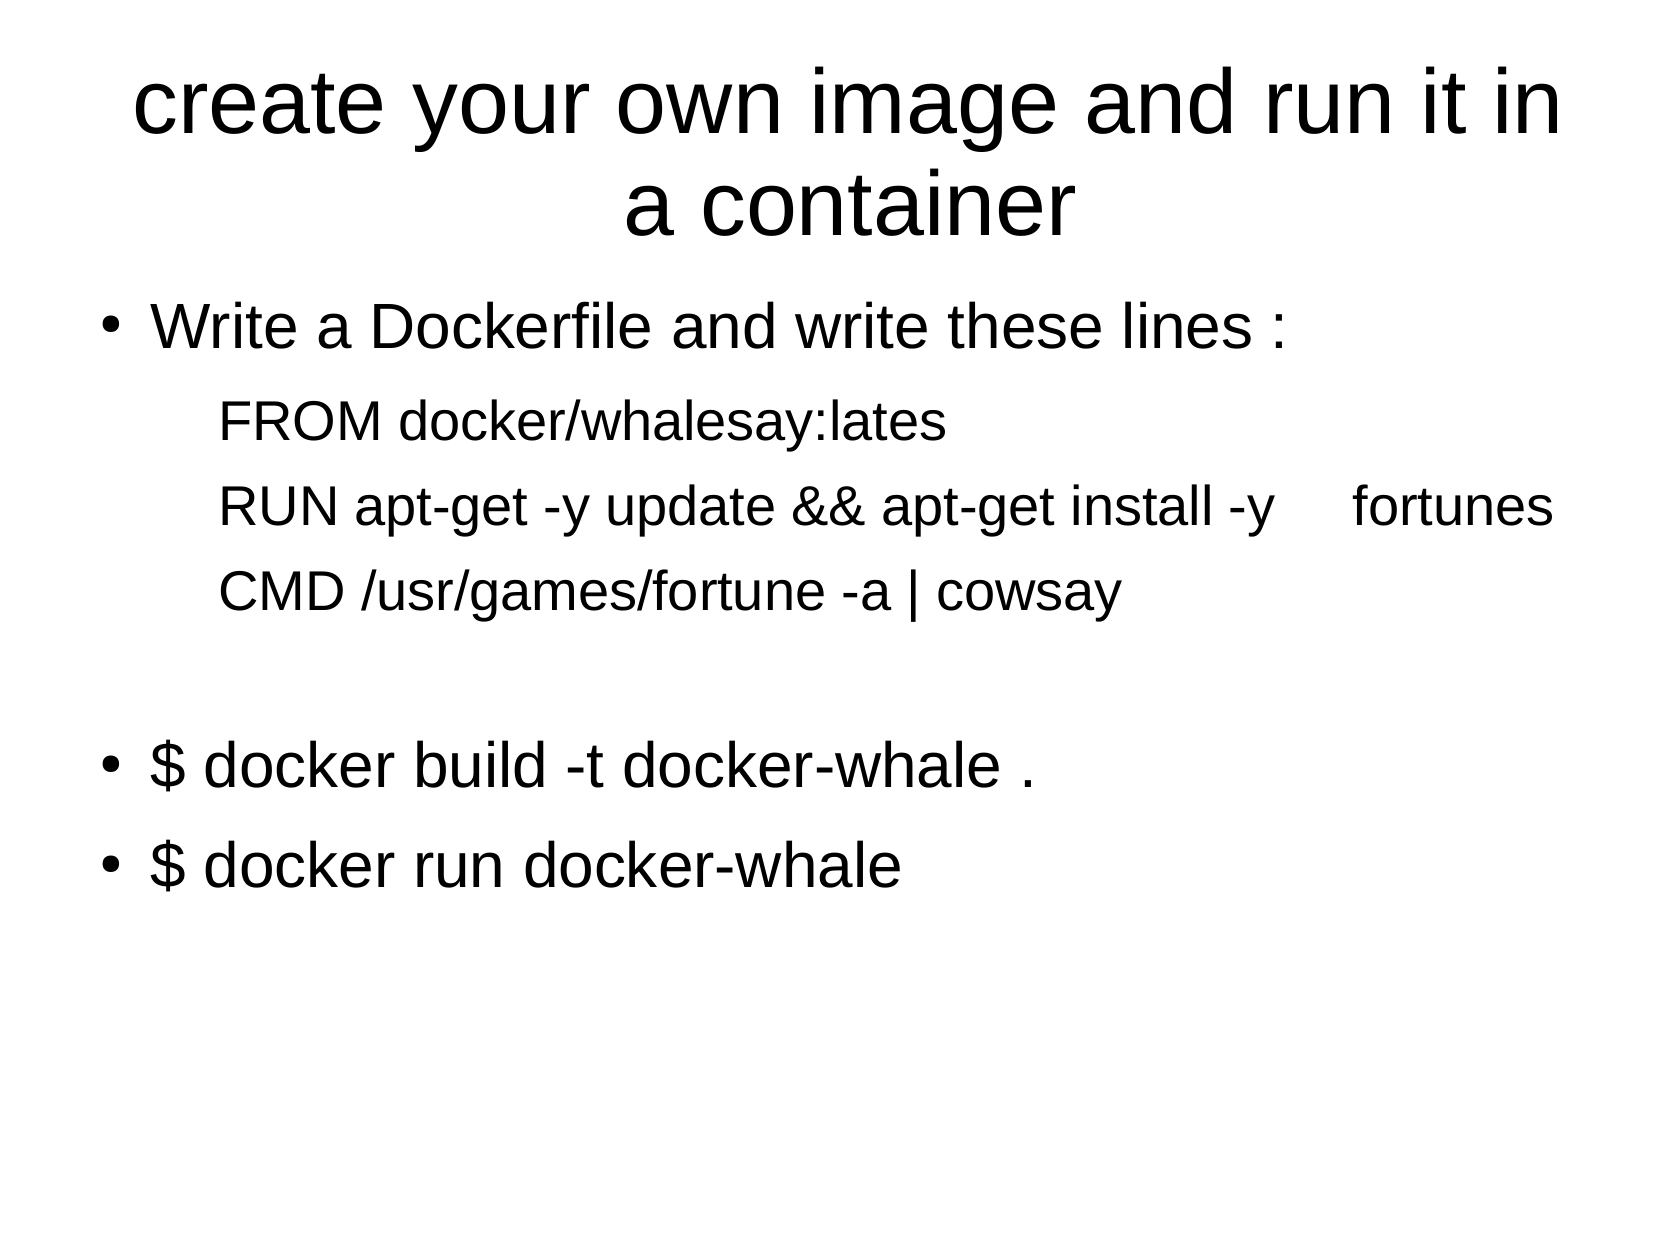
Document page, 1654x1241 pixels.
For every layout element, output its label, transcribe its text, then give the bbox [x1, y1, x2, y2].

title create your own image and run it in a container [82, 49, 1571, 257]
list Write a Dockerfile and write these lines : FROM docker/whalesay:lates RUN apt-get -y update && apt-get install -y fortunes CMD /usr/games/fortune -a | cowsay $ docker build -t docker-whale . $ docker run docker-whale [82, 290, 1571, 1010]
